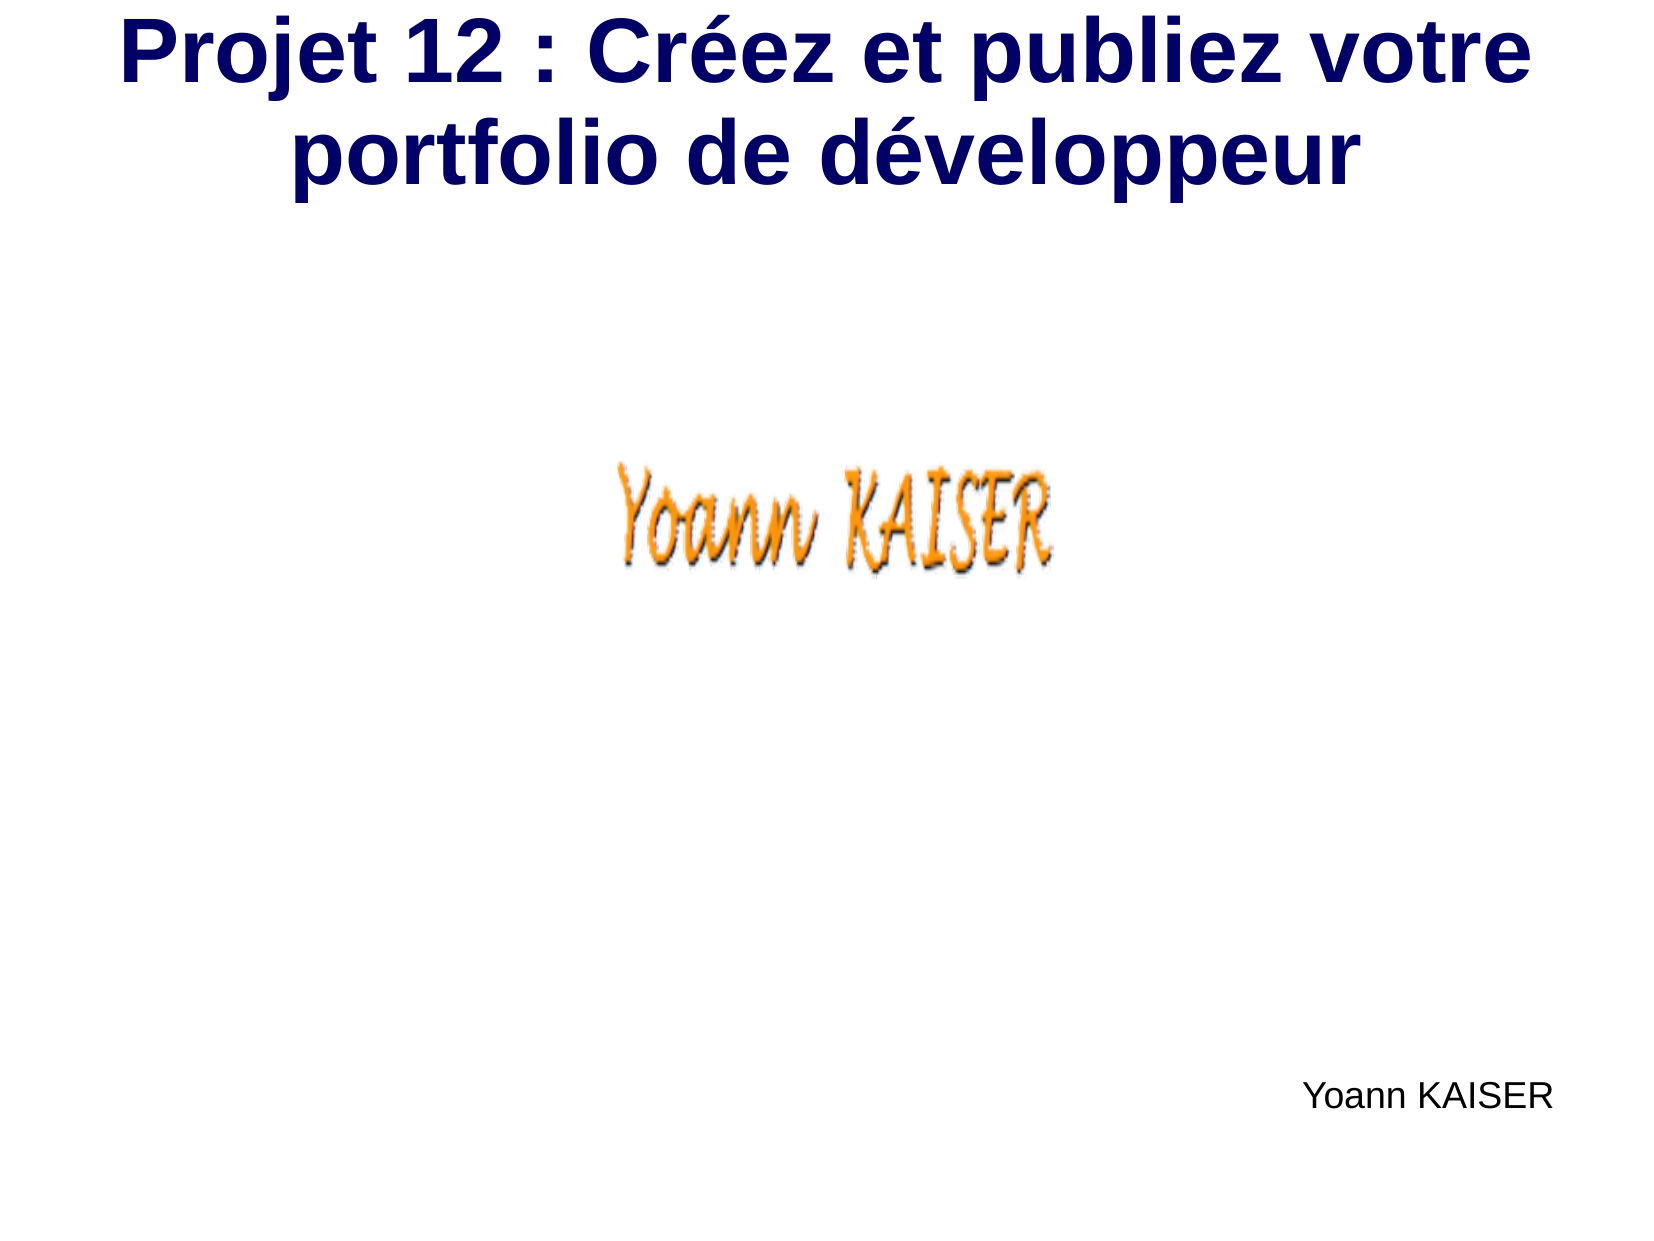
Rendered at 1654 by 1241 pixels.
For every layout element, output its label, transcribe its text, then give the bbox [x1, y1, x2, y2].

title Projet 12 : Créez et publiez votre portfolio de développeur [82, 0, 1571, 307]
text_box Yoann KAISER [1287, 1067, 1595, 1125]
picture [602, 460, 1063, 579]
